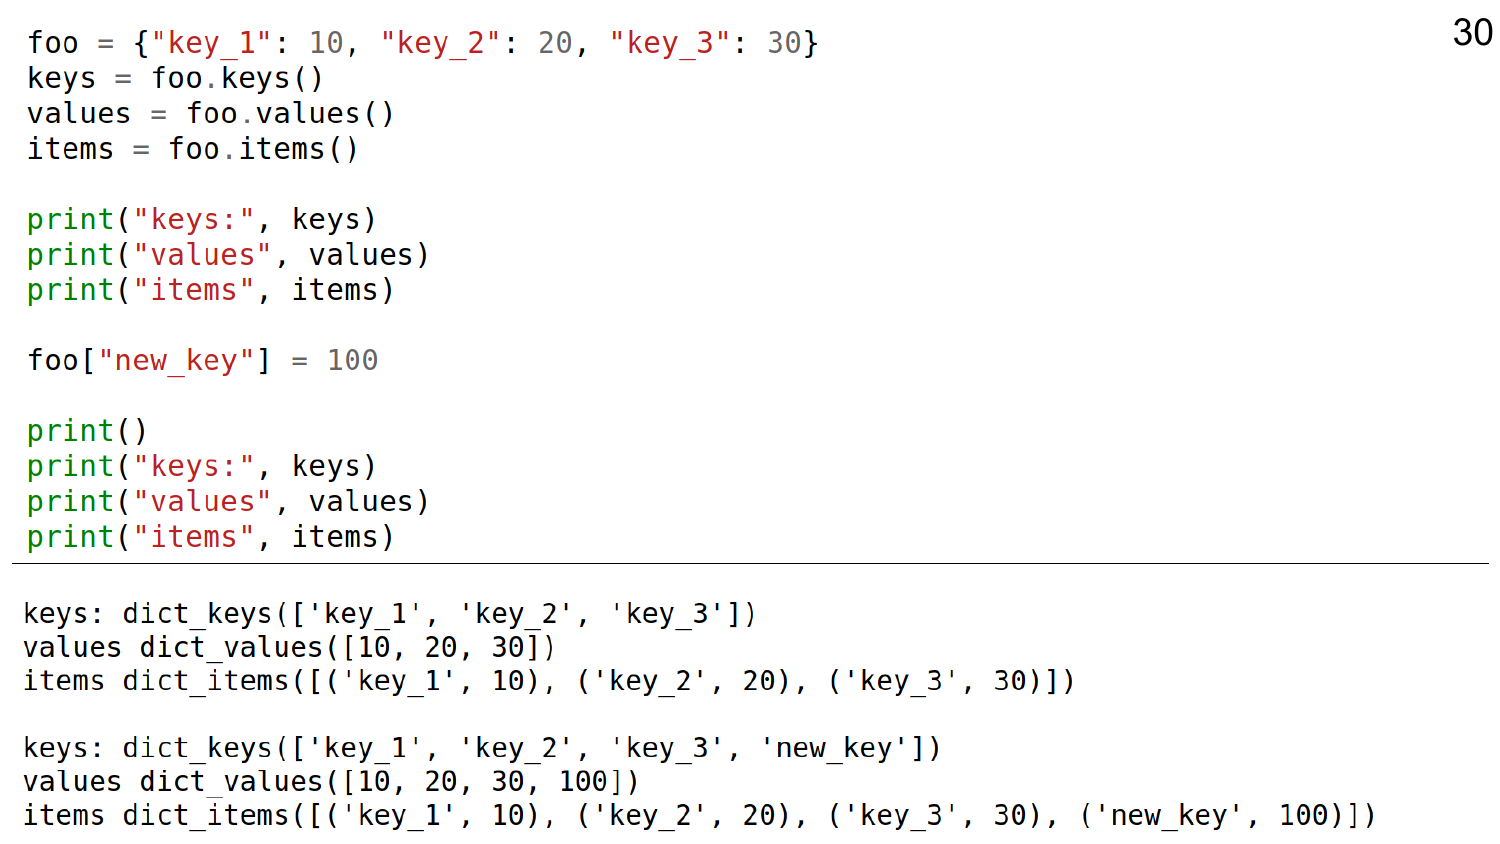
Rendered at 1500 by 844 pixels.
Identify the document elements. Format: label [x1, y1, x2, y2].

picture [14, 592, 1381, 839]
picture [18, 23, 825, 557]
